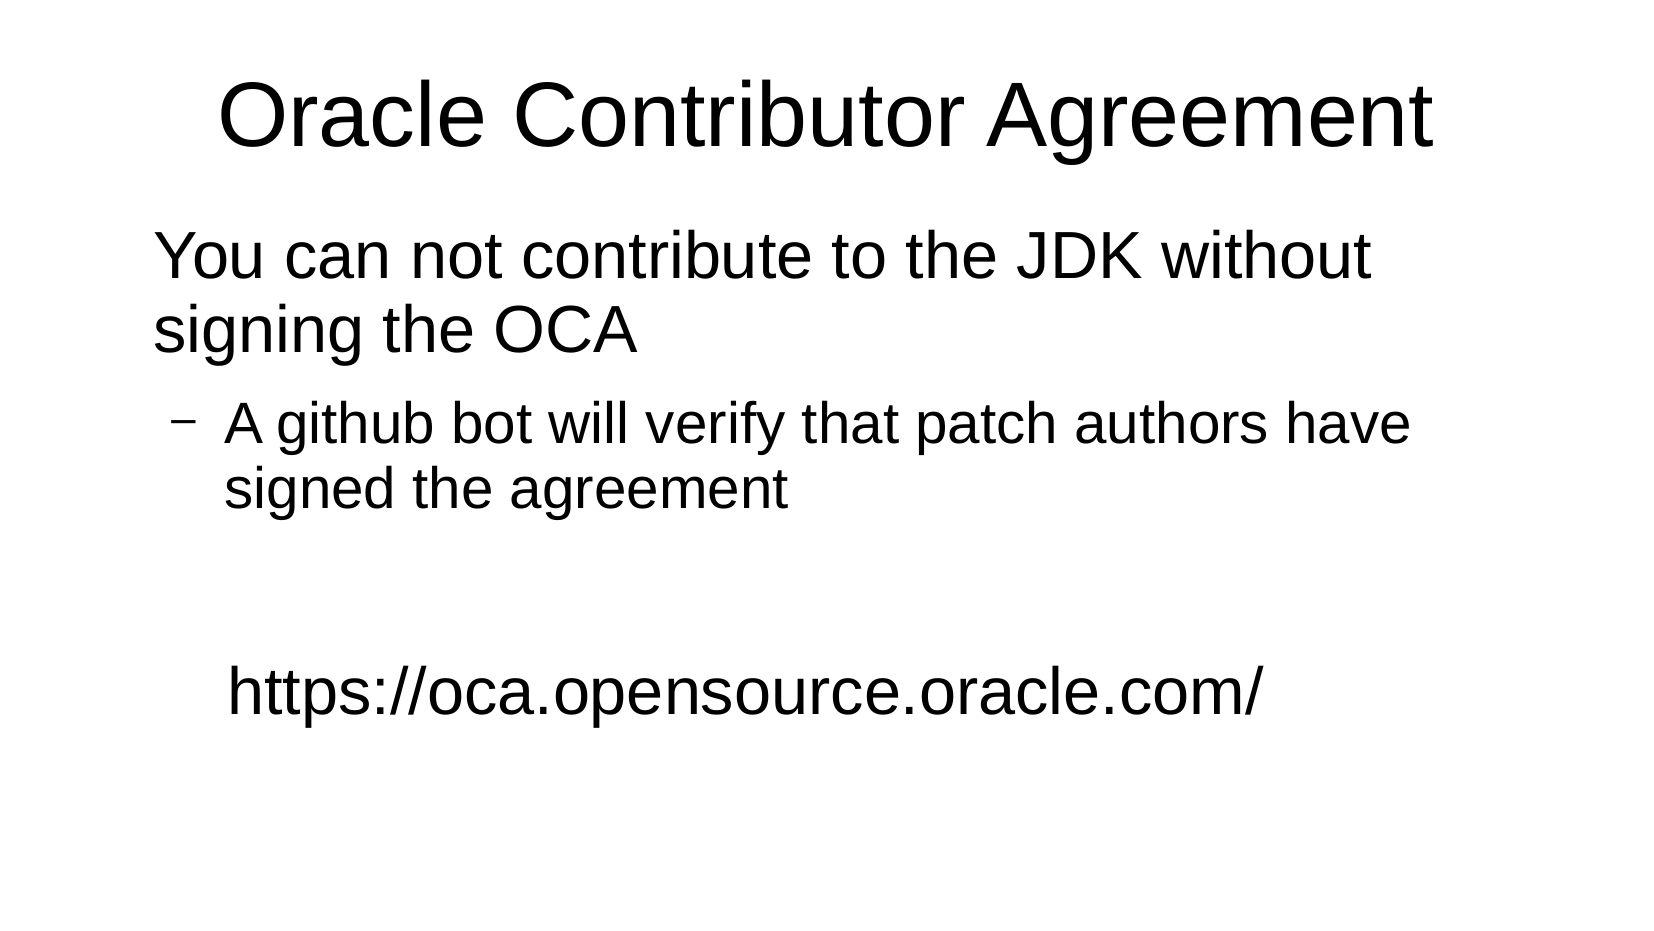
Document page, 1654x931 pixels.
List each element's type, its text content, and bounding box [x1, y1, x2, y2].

list You can not contribute to the JDK without signing the OCA A github bot will verify that patch authors have signed the agreement https://oca.opensource.oracle.com/ [82, 217, 1571, 758]
title Oracle Contributor Agreement [82, 37, 1571, 193]
